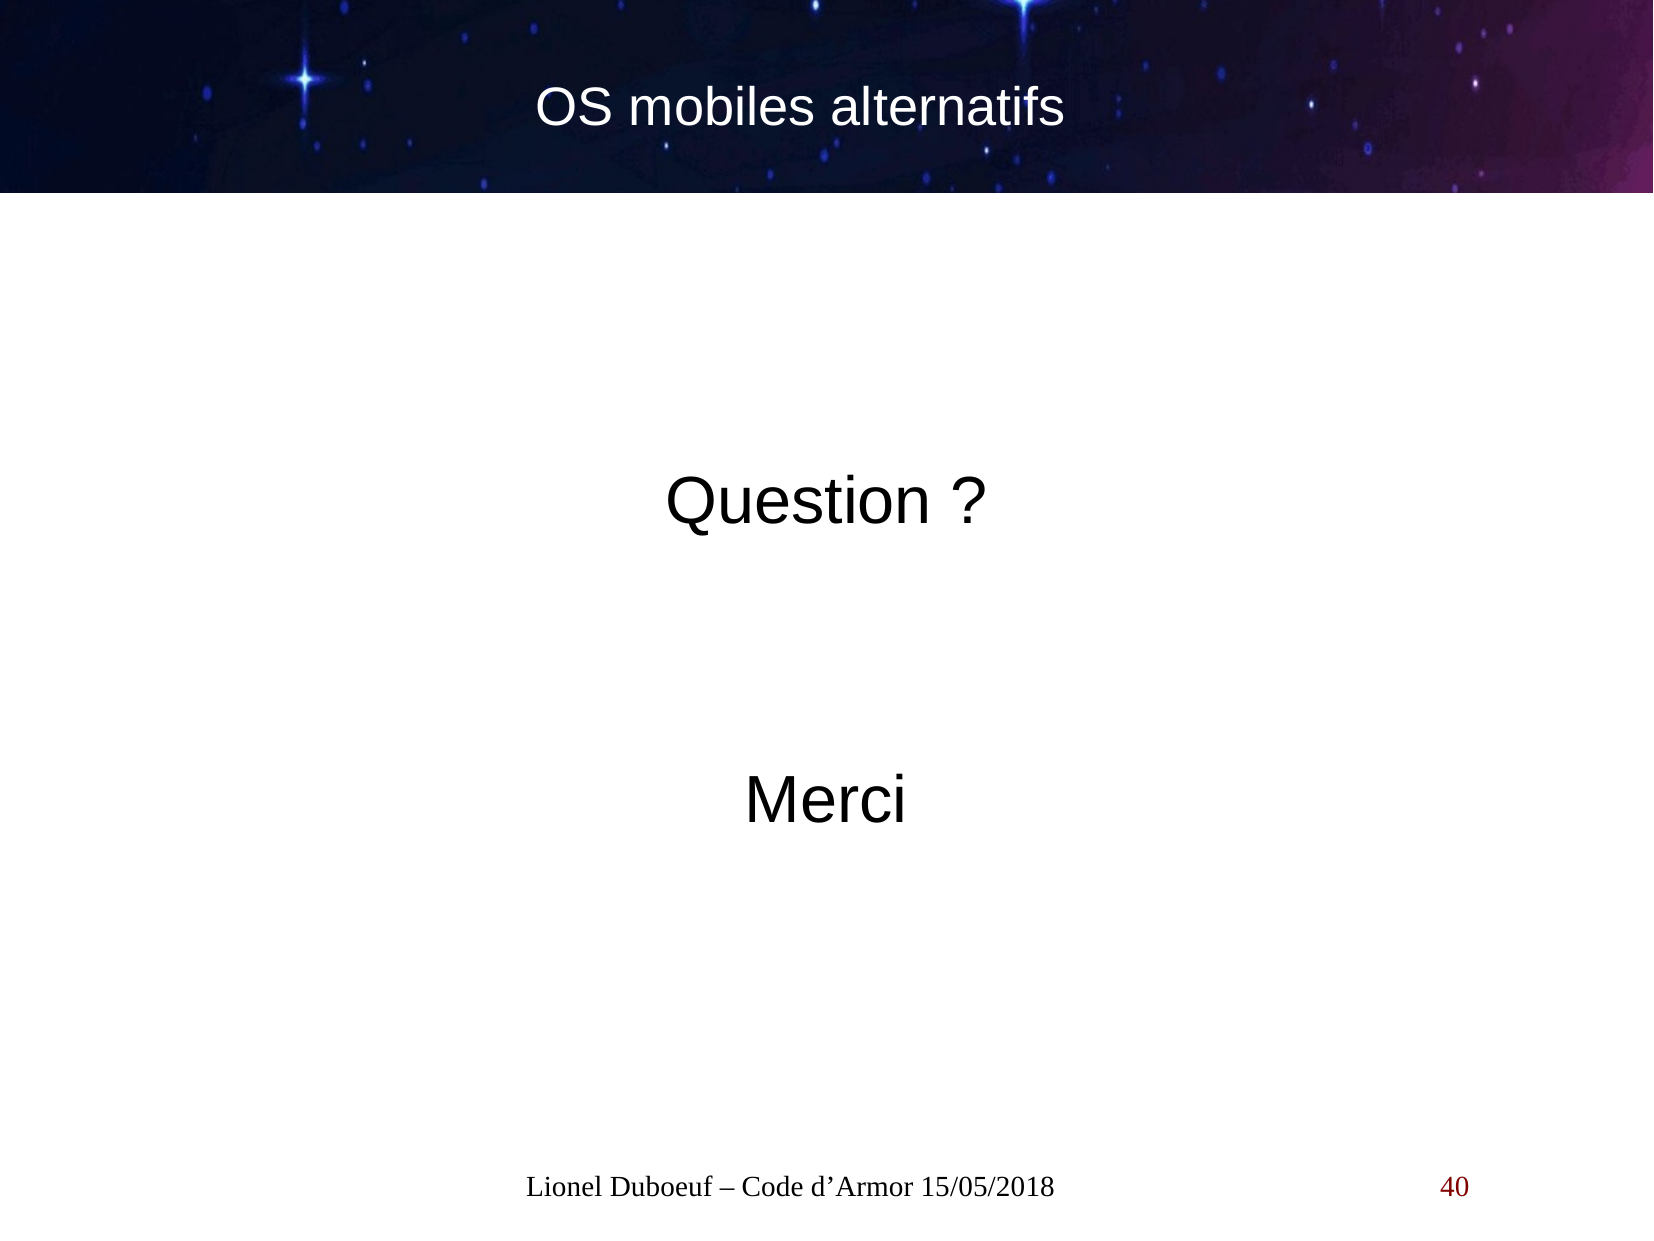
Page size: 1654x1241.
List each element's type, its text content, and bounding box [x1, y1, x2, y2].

subtitle Question ? Merci [82, 290, 1571, 1010]
title OS mobiles alternatifs [57, 2, 1546, 211]
picture [0, 0, 1653, 193]
